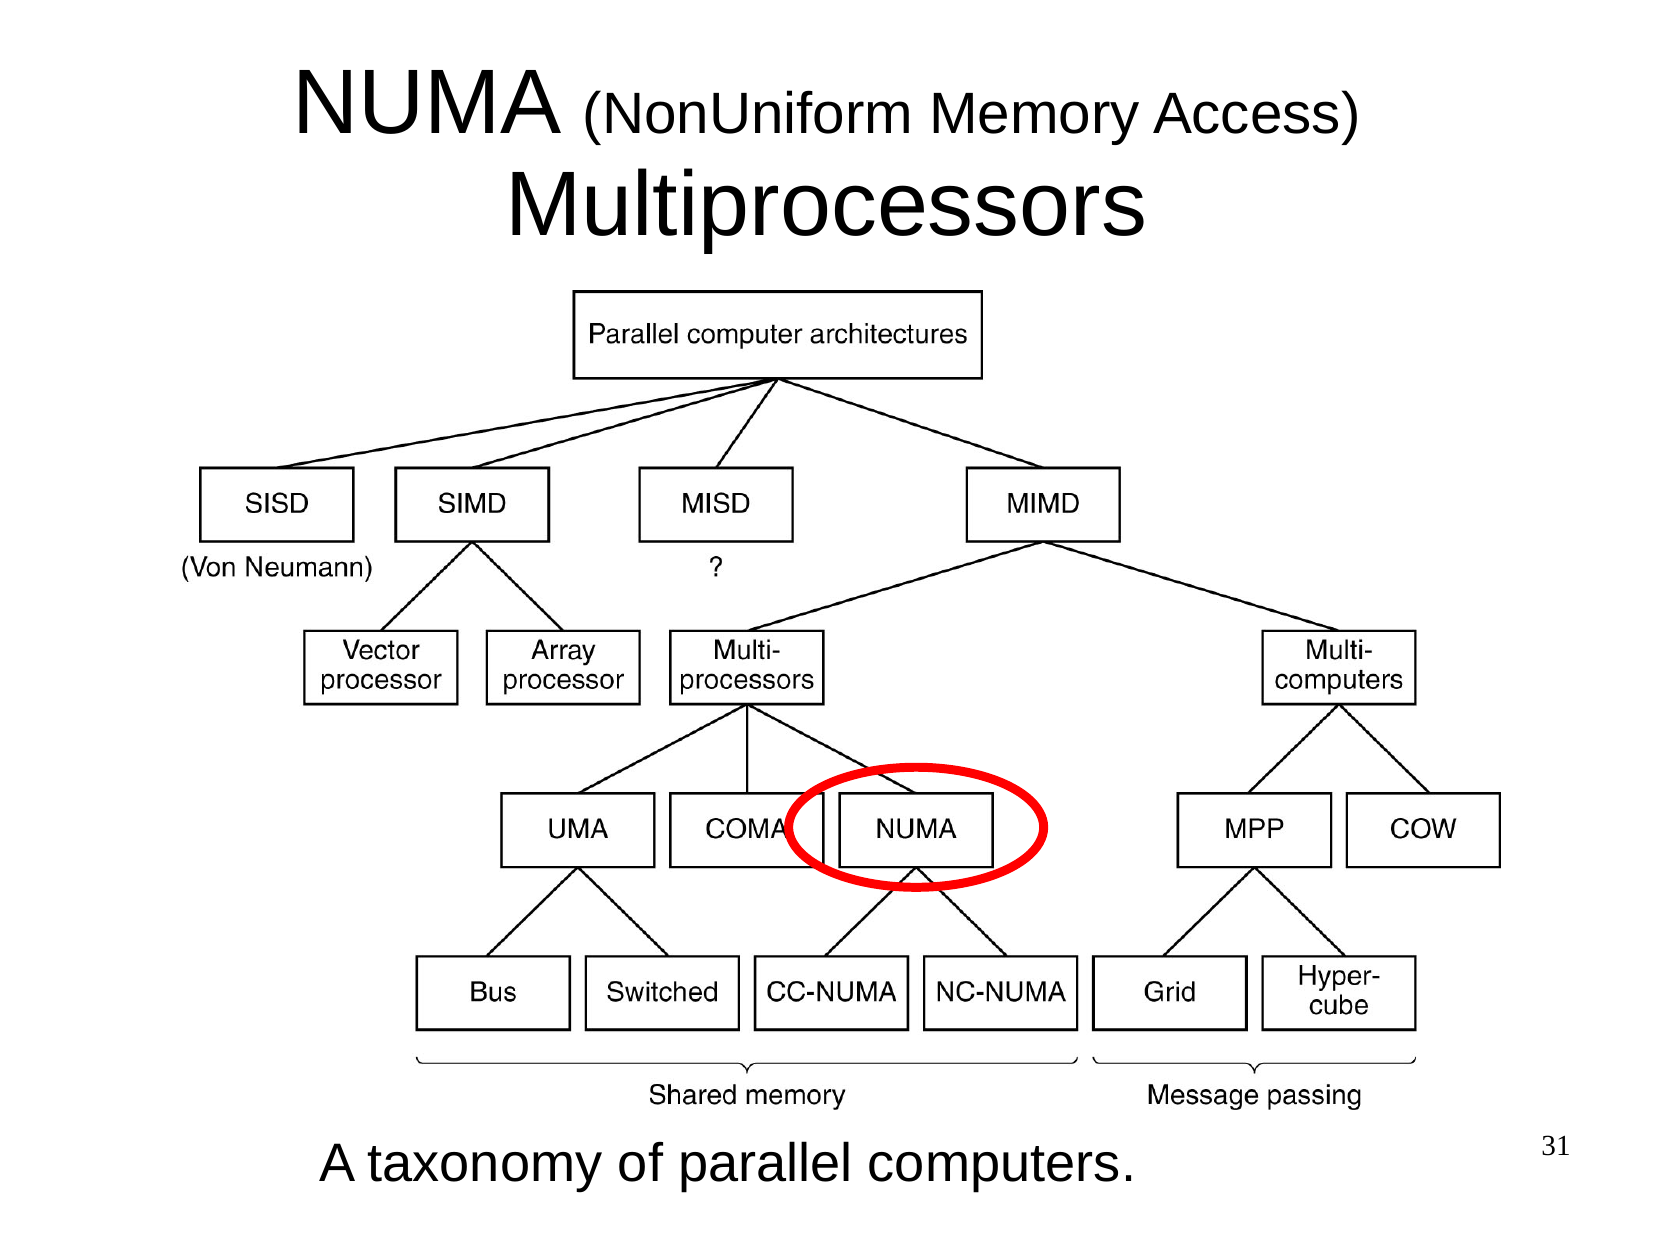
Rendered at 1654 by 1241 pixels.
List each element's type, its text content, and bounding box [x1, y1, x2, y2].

text_box A taxonomy of parallel computers. [304, 1124, 1152, 1201]
picture [180, 290, 1501, 1111]
title NUMA (NonUniform Memory Access) Multiprocessors [82, 49, 1571, 257]
